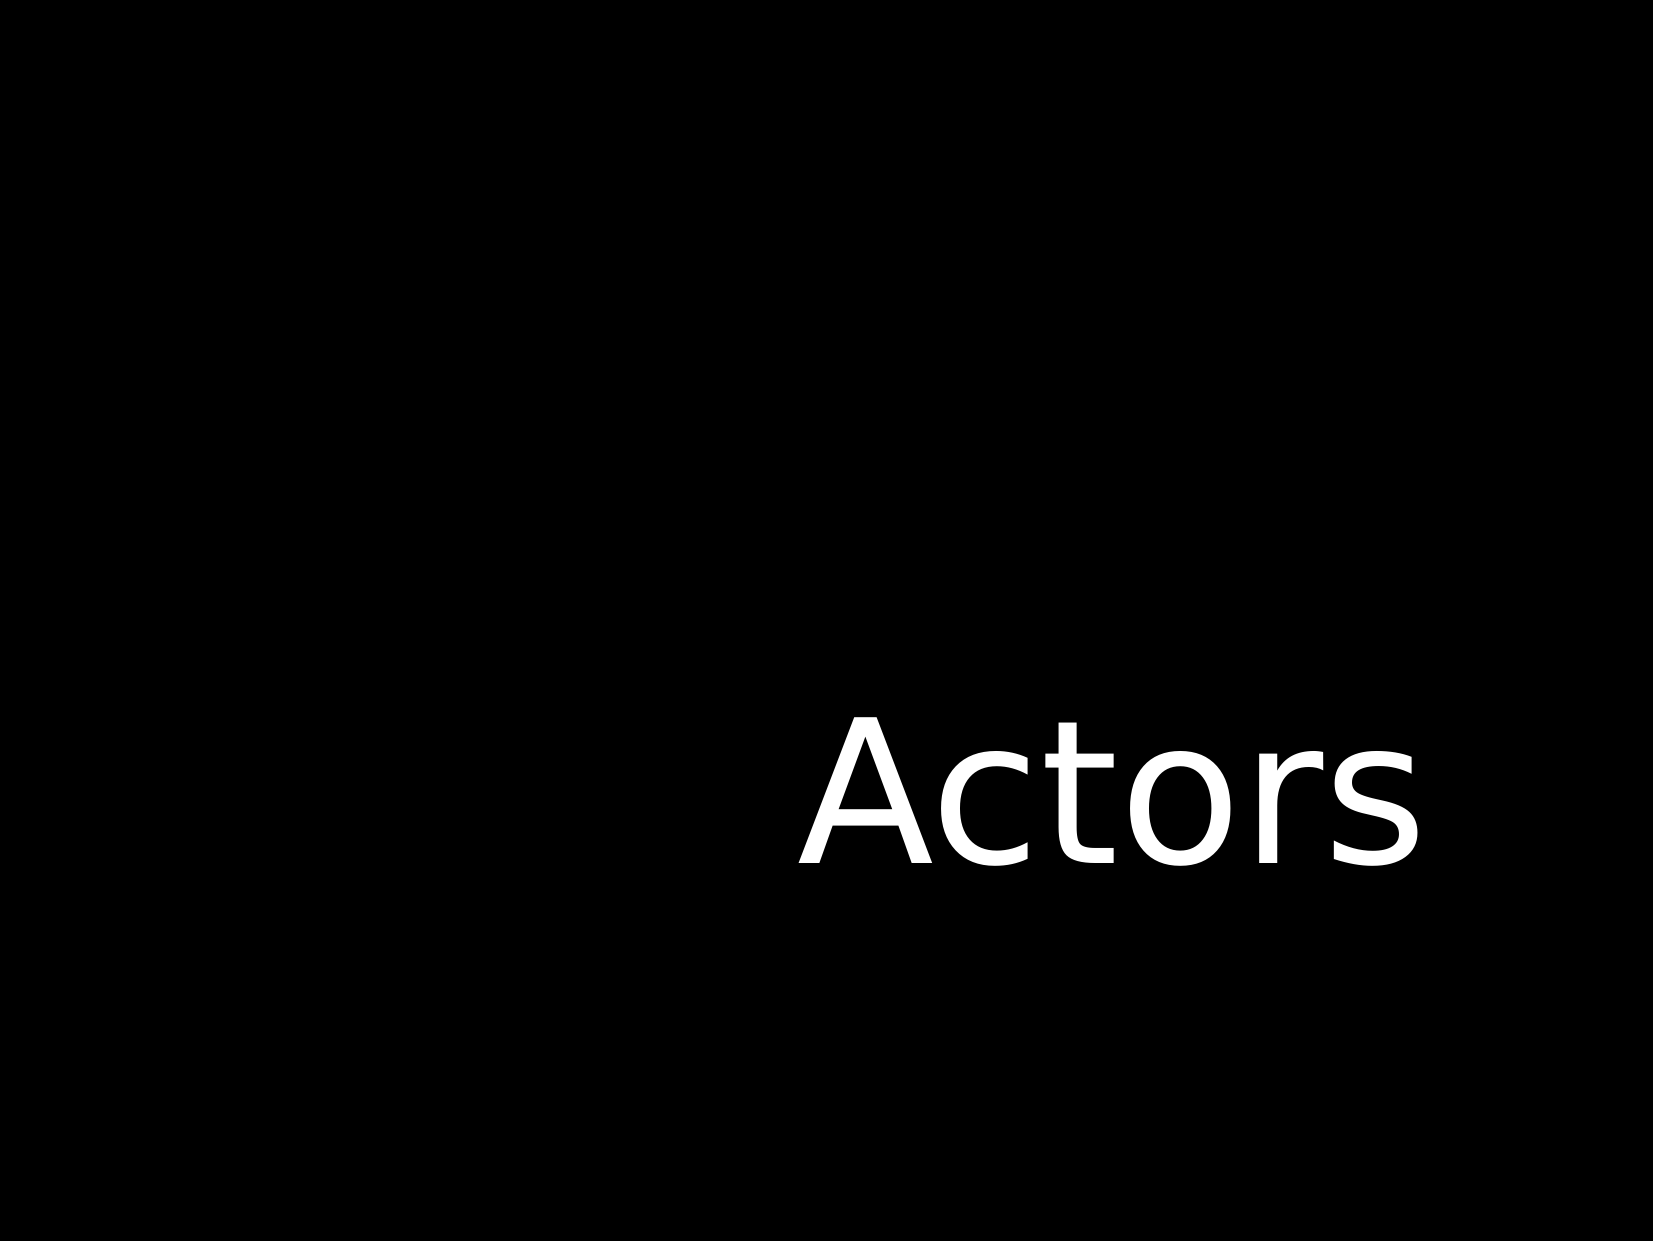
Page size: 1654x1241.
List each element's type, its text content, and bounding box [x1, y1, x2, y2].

text_box Actors [732, 670, 1494, 919]
